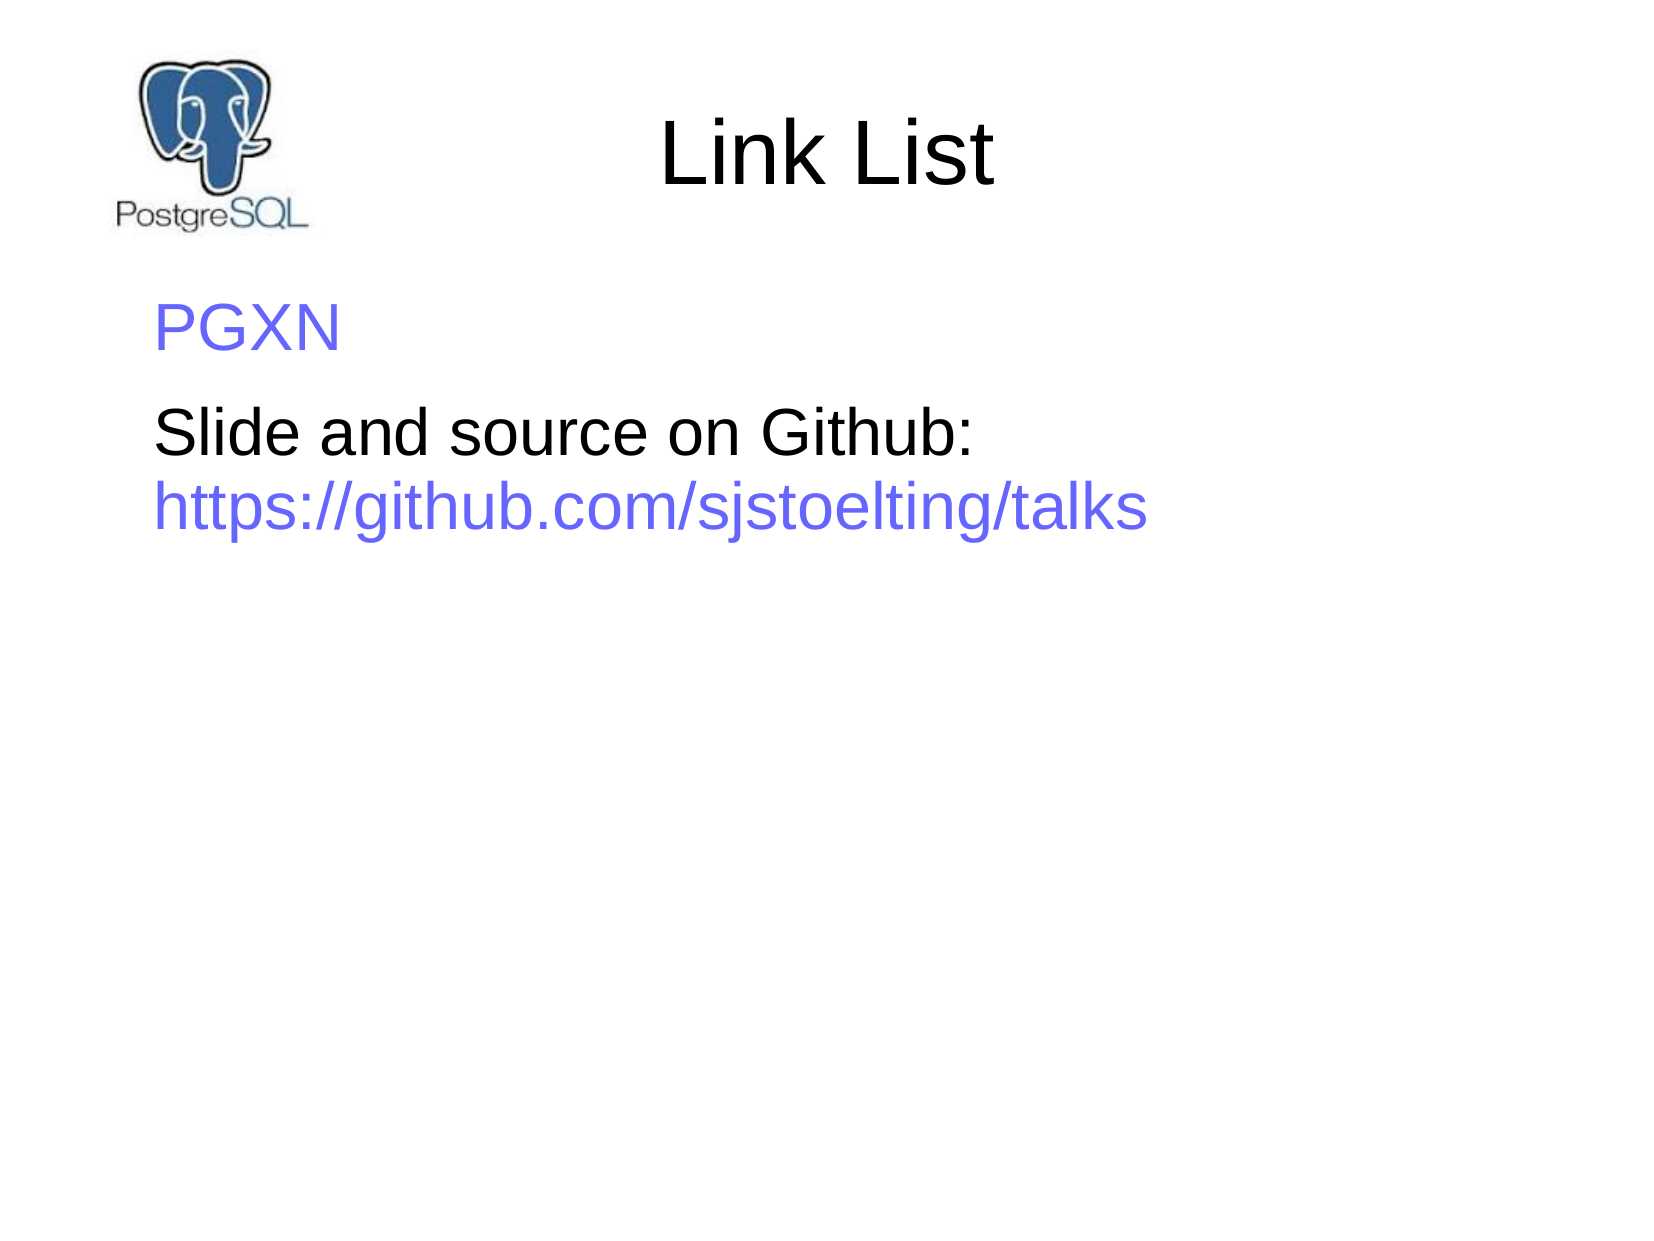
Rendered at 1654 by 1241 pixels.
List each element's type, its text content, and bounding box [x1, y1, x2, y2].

title Link List [82, 49, 1571, 257]
picture [58, 50, 356, 237]
list PGXN Slide and source on Github: https://github.com/sjstoelting/talks [82, 290, 1538, 1010]
